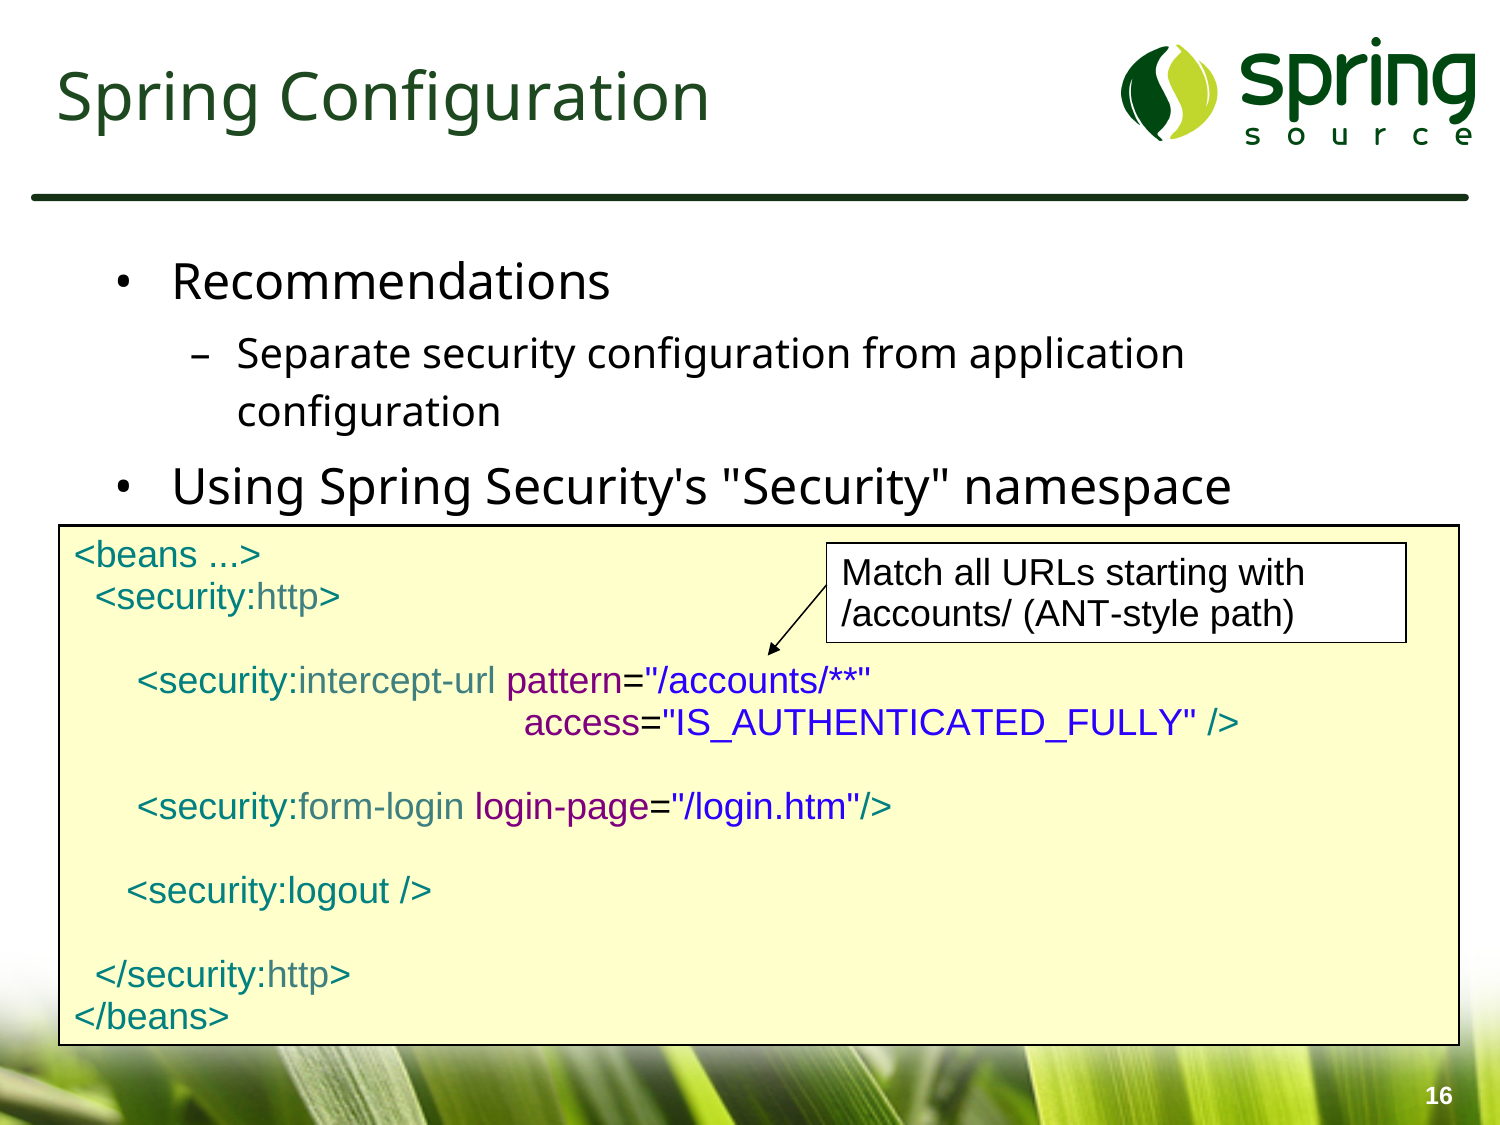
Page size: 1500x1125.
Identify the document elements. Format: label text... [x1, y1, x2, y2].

picture [0, 944, 1500, 1125]
text_box Match all URLs starting with /accounts/ (ANT-style path) [826, 543, 1406, 643]
picture [1121, 37, 1475, 145]
text_box <beans ...> <security:http> <security:intercept-url pattern="/accounts/**" access="IS_AUTHENTICATED_FULLY" /> <security:form-login login-page="/login.htm"/> <security:logout /> </security:http> </beans> [58, 525, 1460, 1045]
list Recommendations Separate security configuration from application configuration Using Spring Security's "Security" namespace [99, 238, 1391, 500]
title Spring Configuration [56, 14, 1089, 176]
